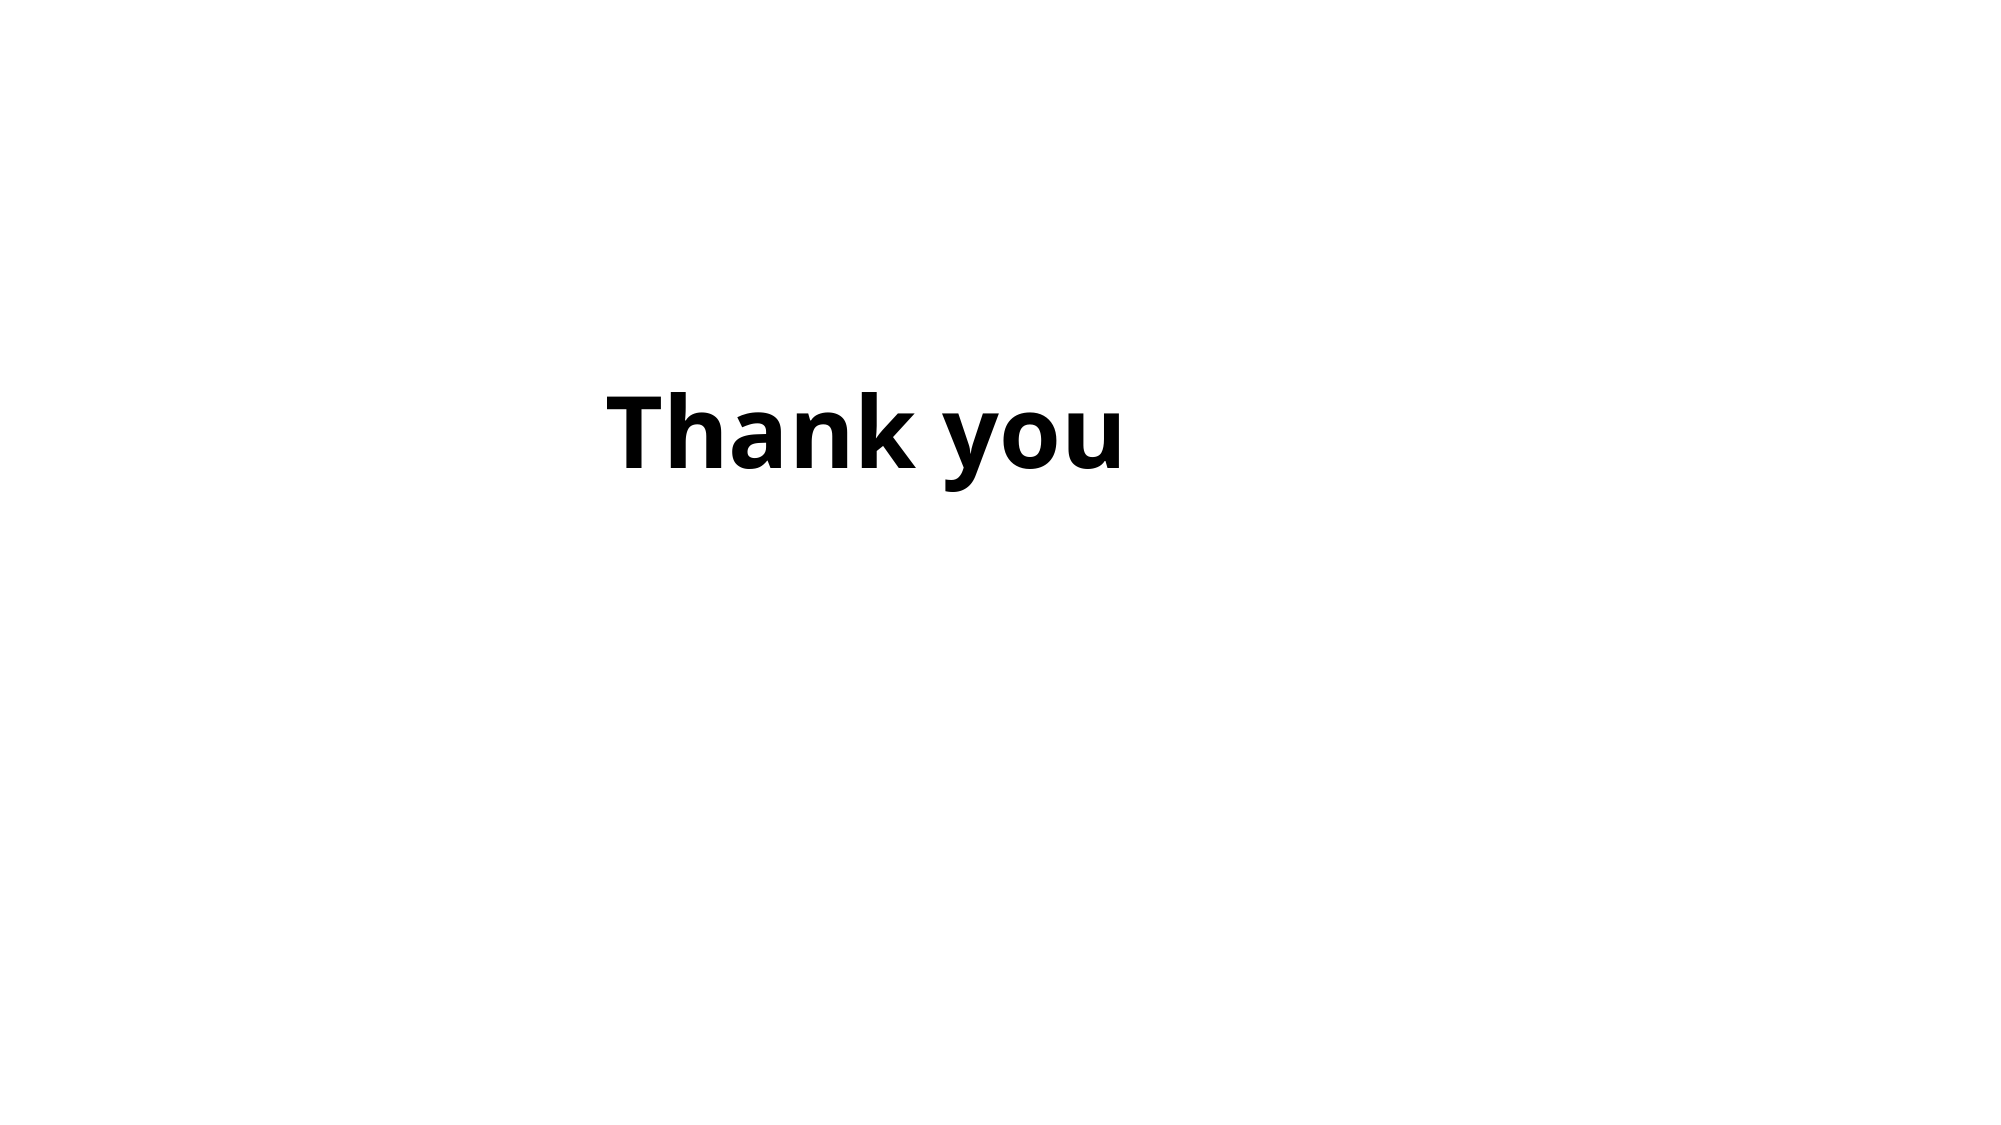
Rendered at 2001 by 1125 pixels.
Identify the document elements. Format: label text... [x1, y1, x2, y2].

title Thank you [605, 368, 2000, 757]
